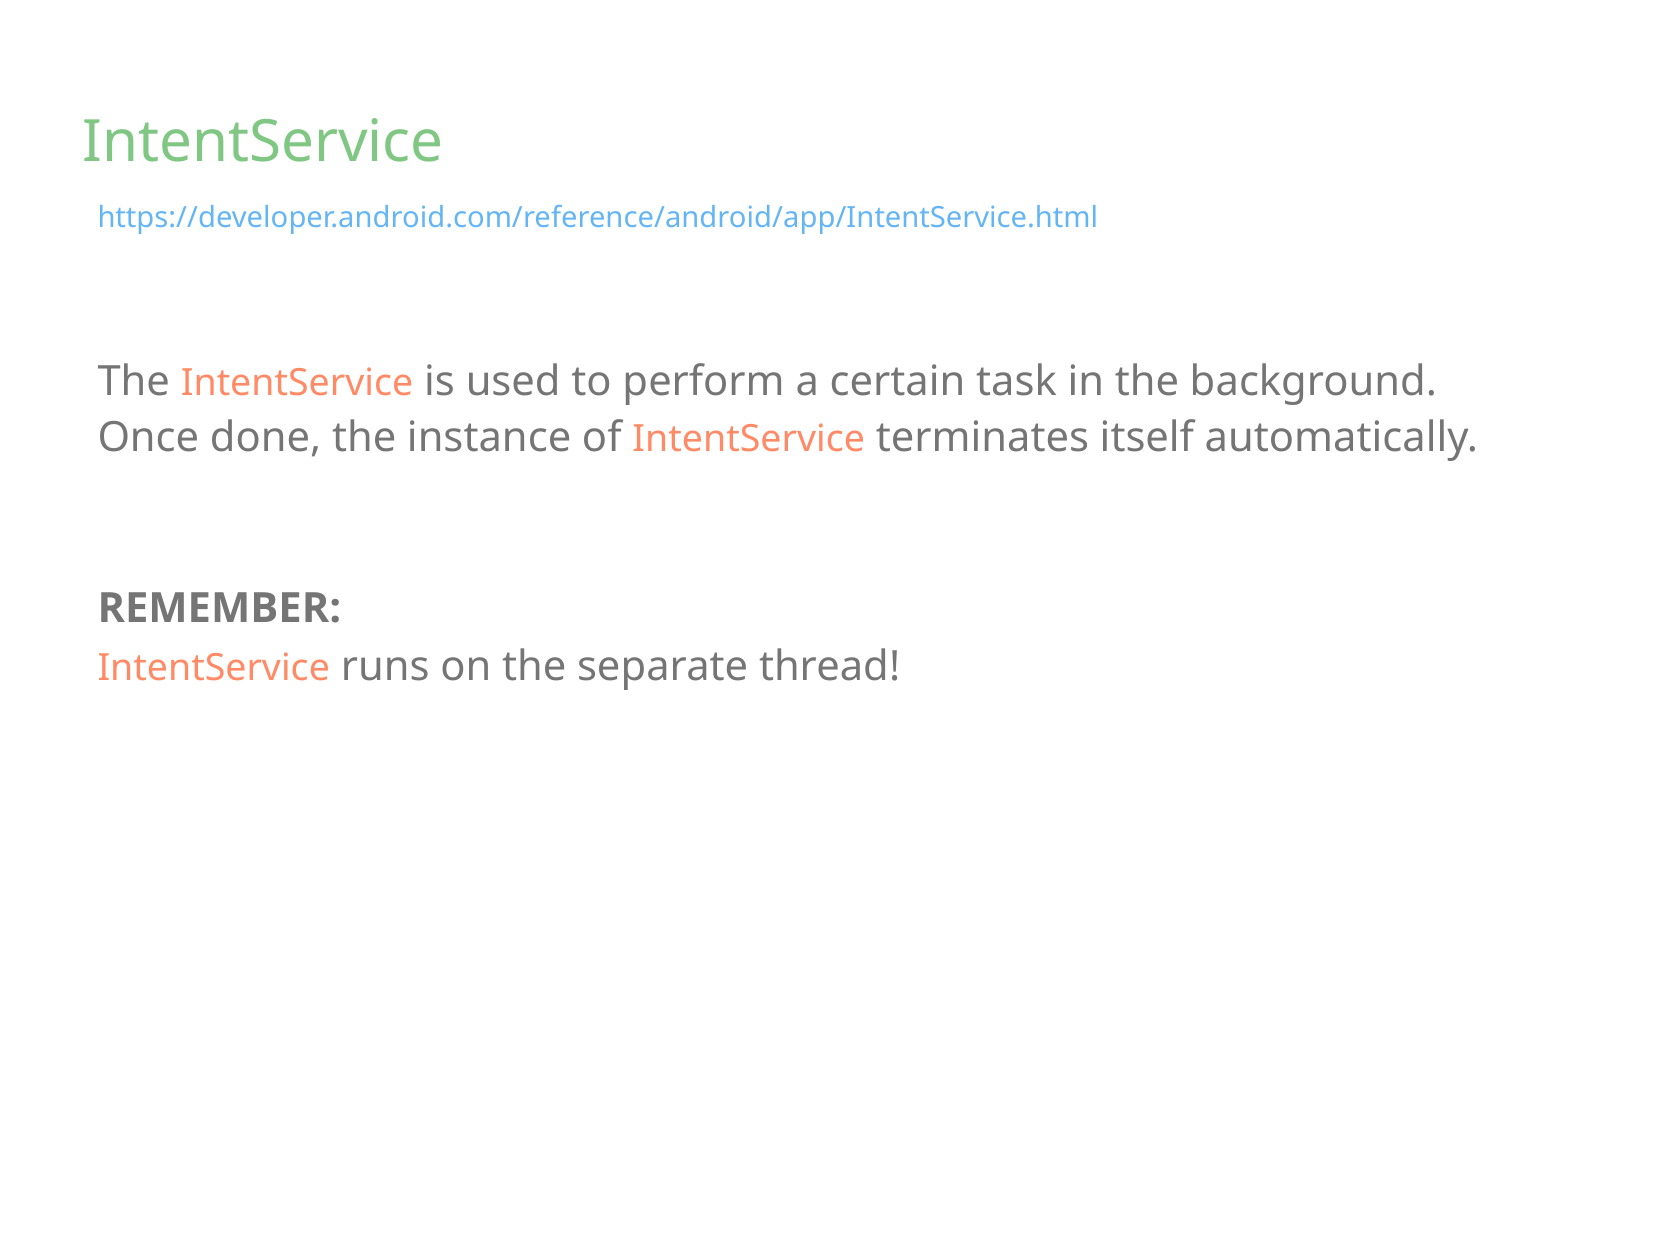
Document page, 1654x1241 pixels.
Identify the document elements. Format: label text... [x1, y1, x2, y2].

title IntentService [82, 35, 1571, 243]
text_box https://developer.android.com/reference/android/app/IntentService.html The IntentService is used to perform a certain task in the background. Once done, the instance of IntentService terminates itself automatically. REMEMBER: IntentService runs on the separate thread! [82, 189, 1451, 629]
